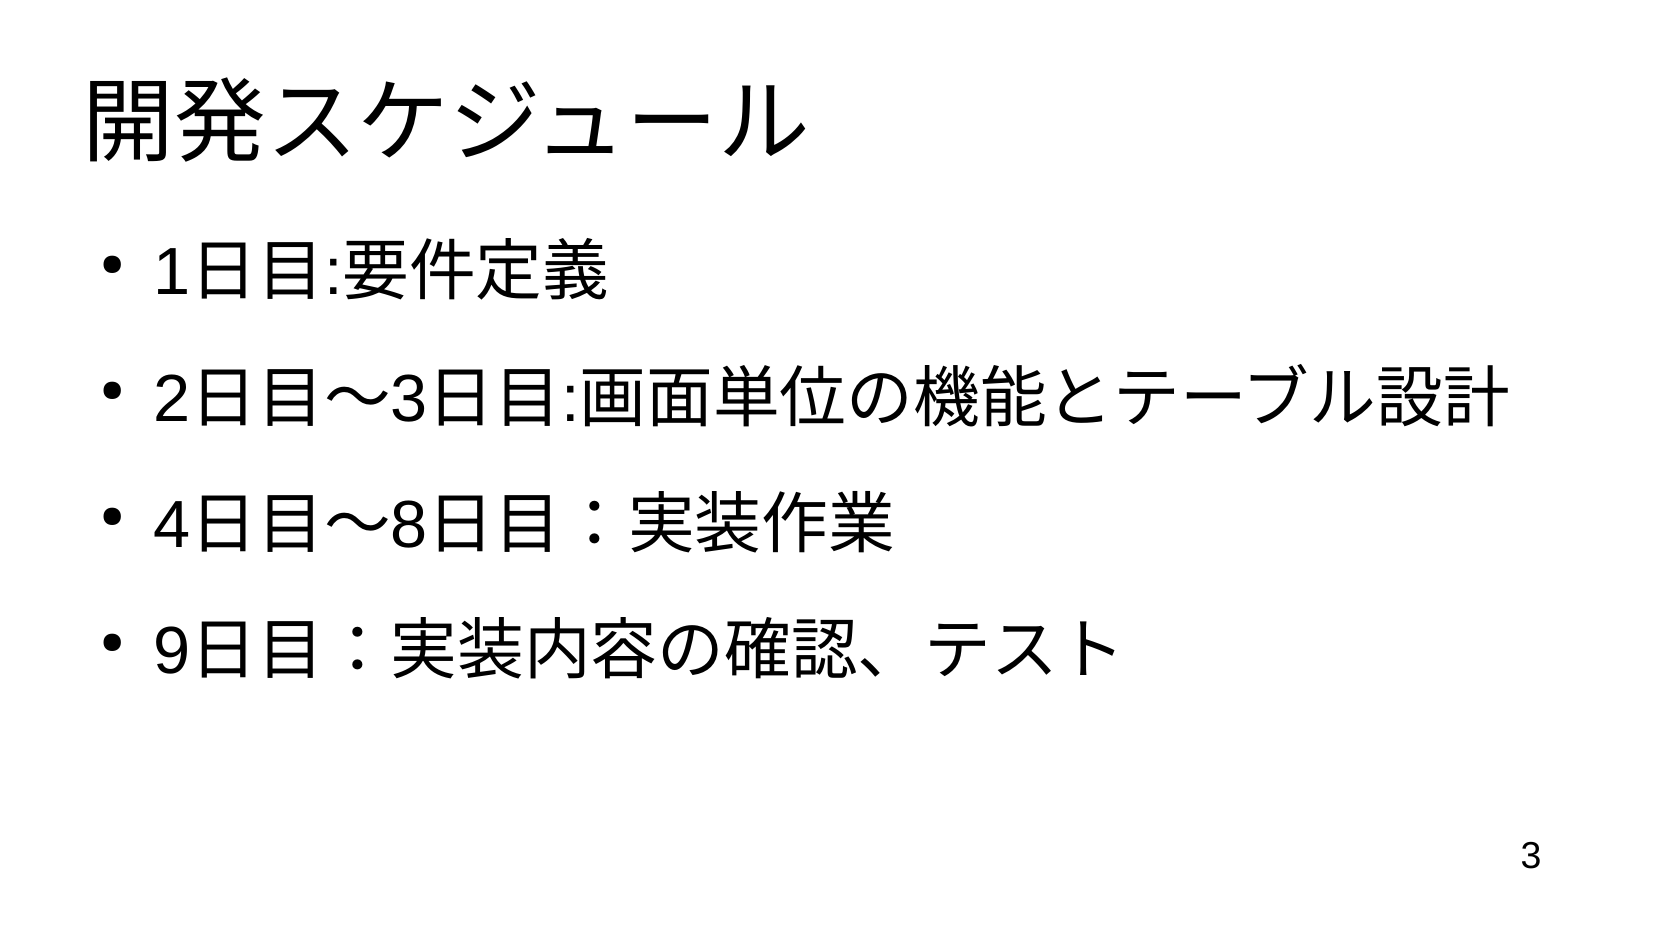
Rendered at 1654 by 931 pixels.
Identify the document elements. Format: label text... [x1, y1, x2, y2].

list 1日目:要件定義 2日目～3日目:画面単位の機能とテーブル設計 4日目～8日目：実装作業 9日目：実装内容の確認、テスト [82, 217, 1571, 758]
text_box 3 [1505, 826, 1654, 897]
title 開発スケジュール [82, 37, 1571, 193]
